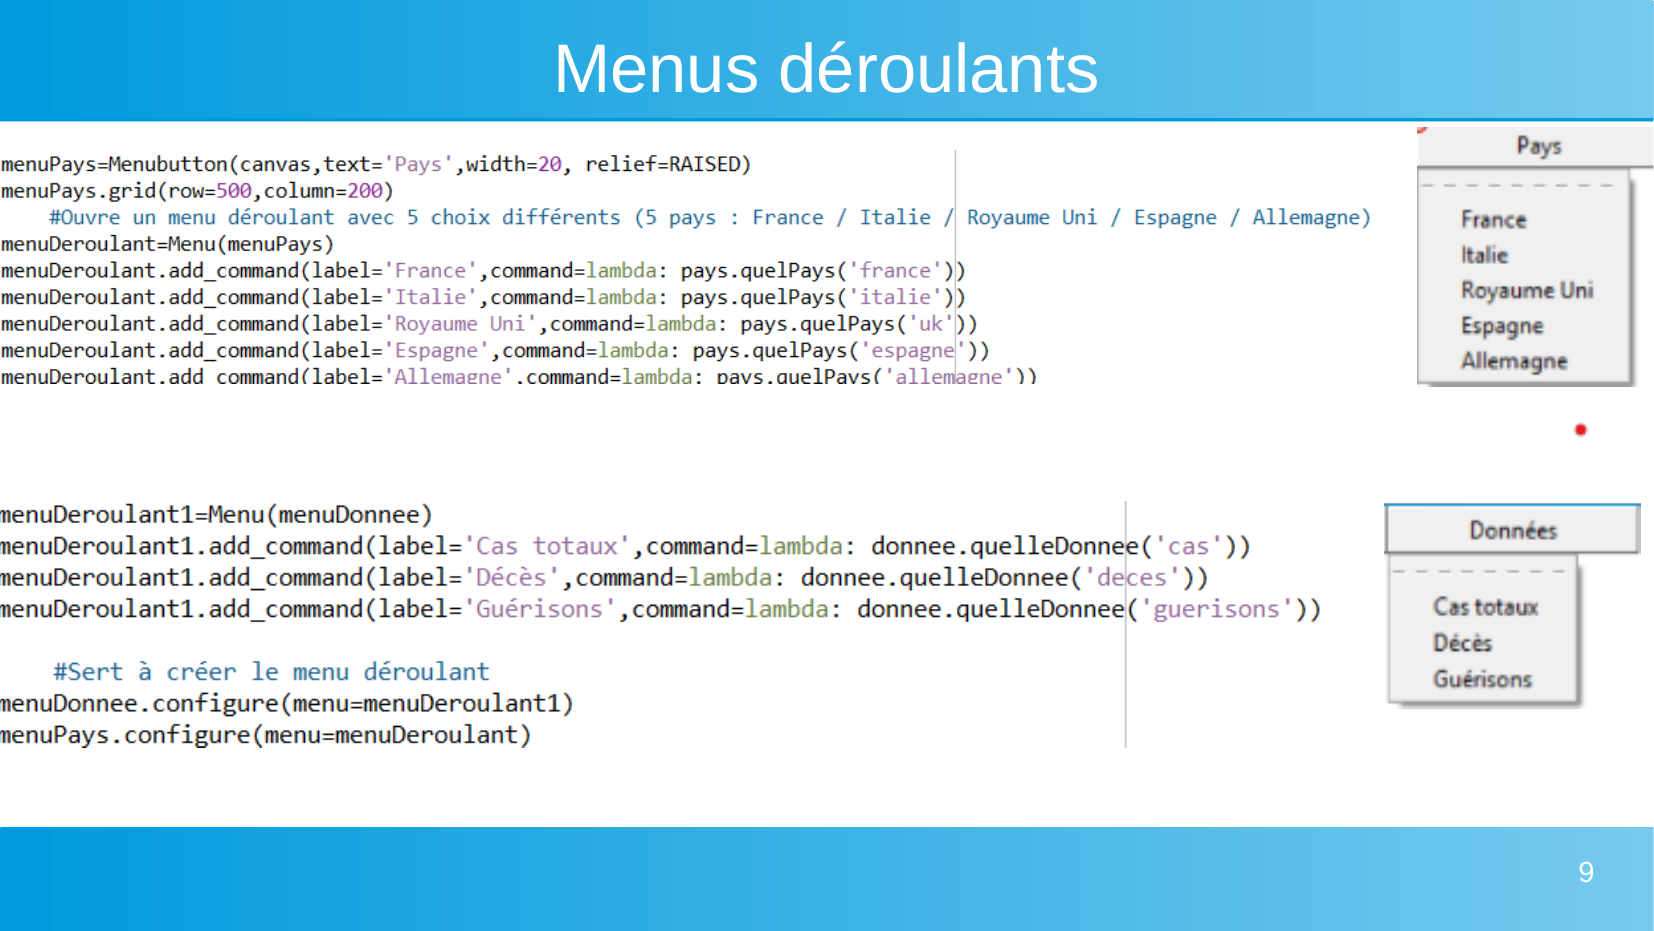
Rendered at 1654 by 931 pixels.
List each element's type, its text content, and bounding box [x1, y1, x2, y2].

picture [0, 150, 1388, 384]
picture [1384, 421, 1641, 709]
picture [1417, 127, 1654, 387]
picture [0, 501, 1329, 748]
title Menus déroulants [59, 29, 1595, 108]
